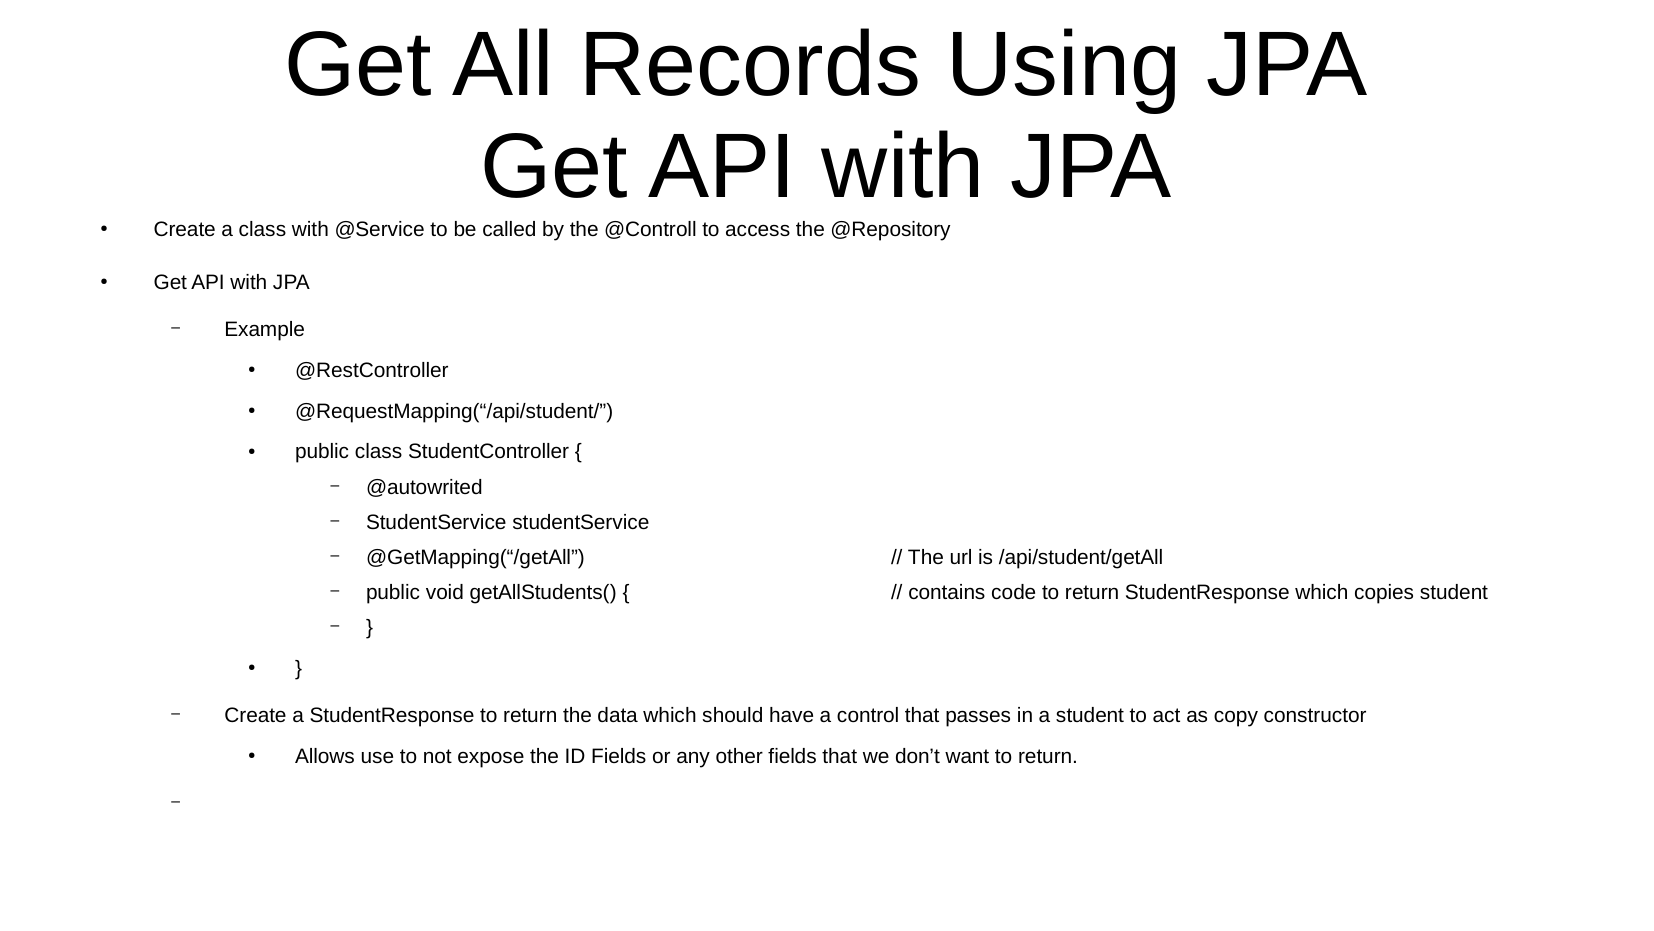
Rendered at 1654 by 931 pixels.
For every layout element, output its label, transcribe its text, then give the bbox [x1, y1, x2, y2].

list Create a class with @Service to be called by the @Controll to access the @Repository Get API with JPA Example @RestController @RequestMapping(“/api/student/”) public class StudentController { @autowrited StudentService studentService @GetMapping(“/getAll”) // The url is /api/student/getAll public void getAllStudents() { // contains code to return StudentResponse which copies student } } Create a StudentResponse to return the data which should have a control that passes in a student to act as copy constructor Allows use to not expose the ID Fields or any other fields that we don’t want to return. [82, 217, 1621, 901]
title Get All Records Using JPA Get API with JPA [82, 12, 1571, 217]
